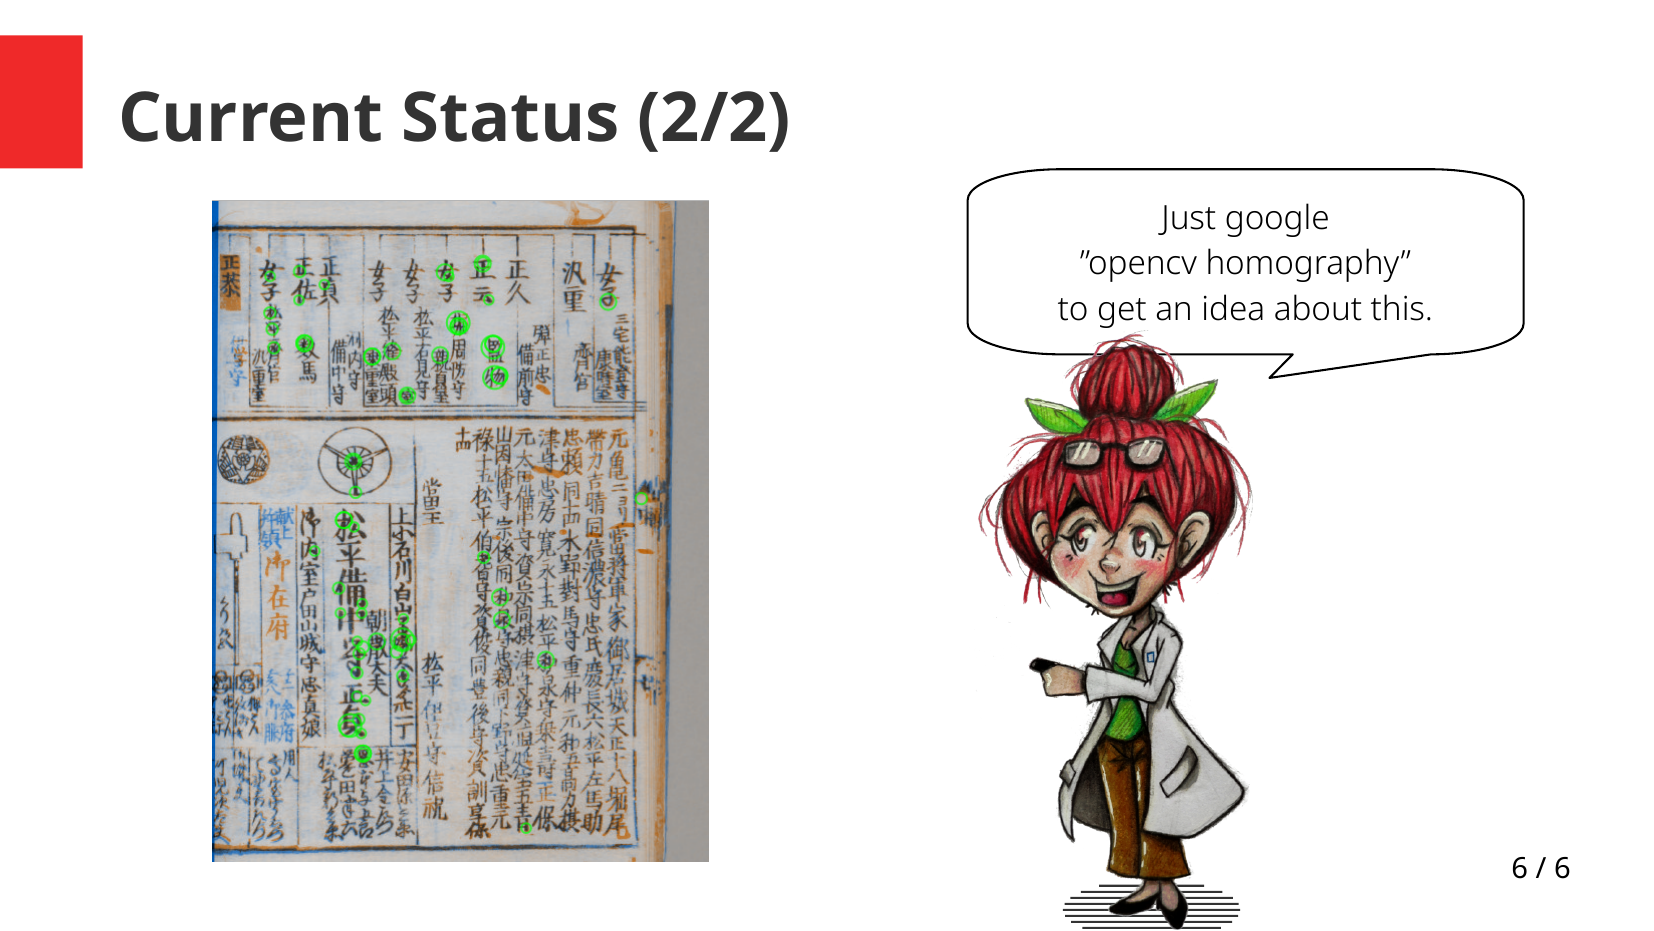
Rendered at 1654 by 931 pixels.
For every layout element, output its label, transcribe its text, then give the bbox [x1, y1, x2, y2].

picture [968, 330, 1265, 931]
text_box Just google ”opencv homography” to get an idea about this. [967, 169, 1524, 378]
title Current Status (2/2) [118, 37, 1571, 193]
picture [212, 200, 709, 862]
